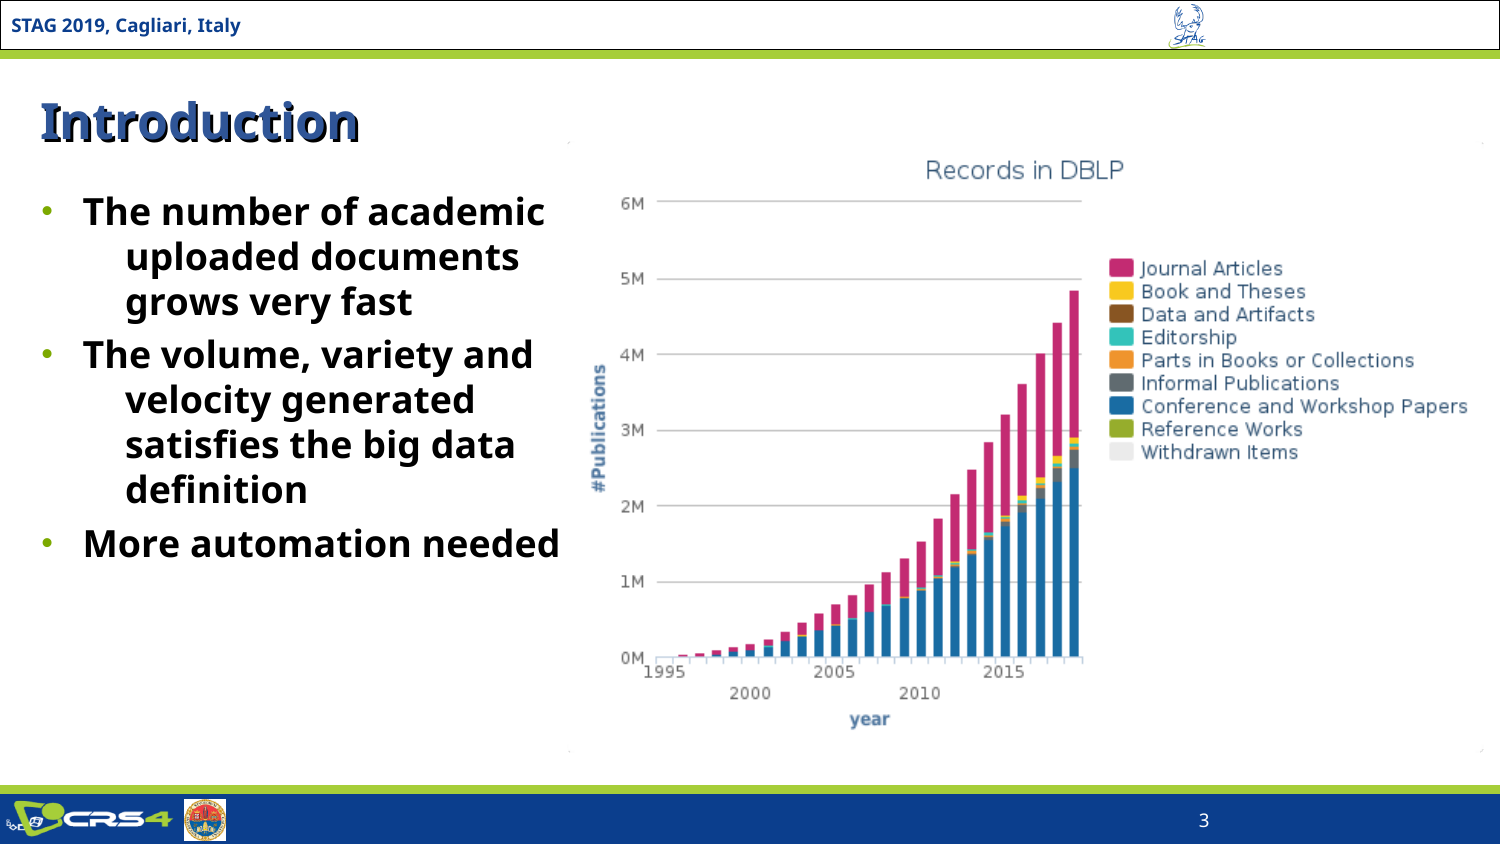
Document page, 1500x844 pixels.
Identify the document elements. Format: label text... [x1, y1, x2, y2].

title Introduction [29, 58, 1471, 181]
list The number of academic uploaded documents grows very fast The volume, variety and velocity generated satisfies the big data definition More automation needed [29, 182, 622, 786]
picture [567, 141, 1484, 753]
text_box [1187, 802, 1500, 831]
